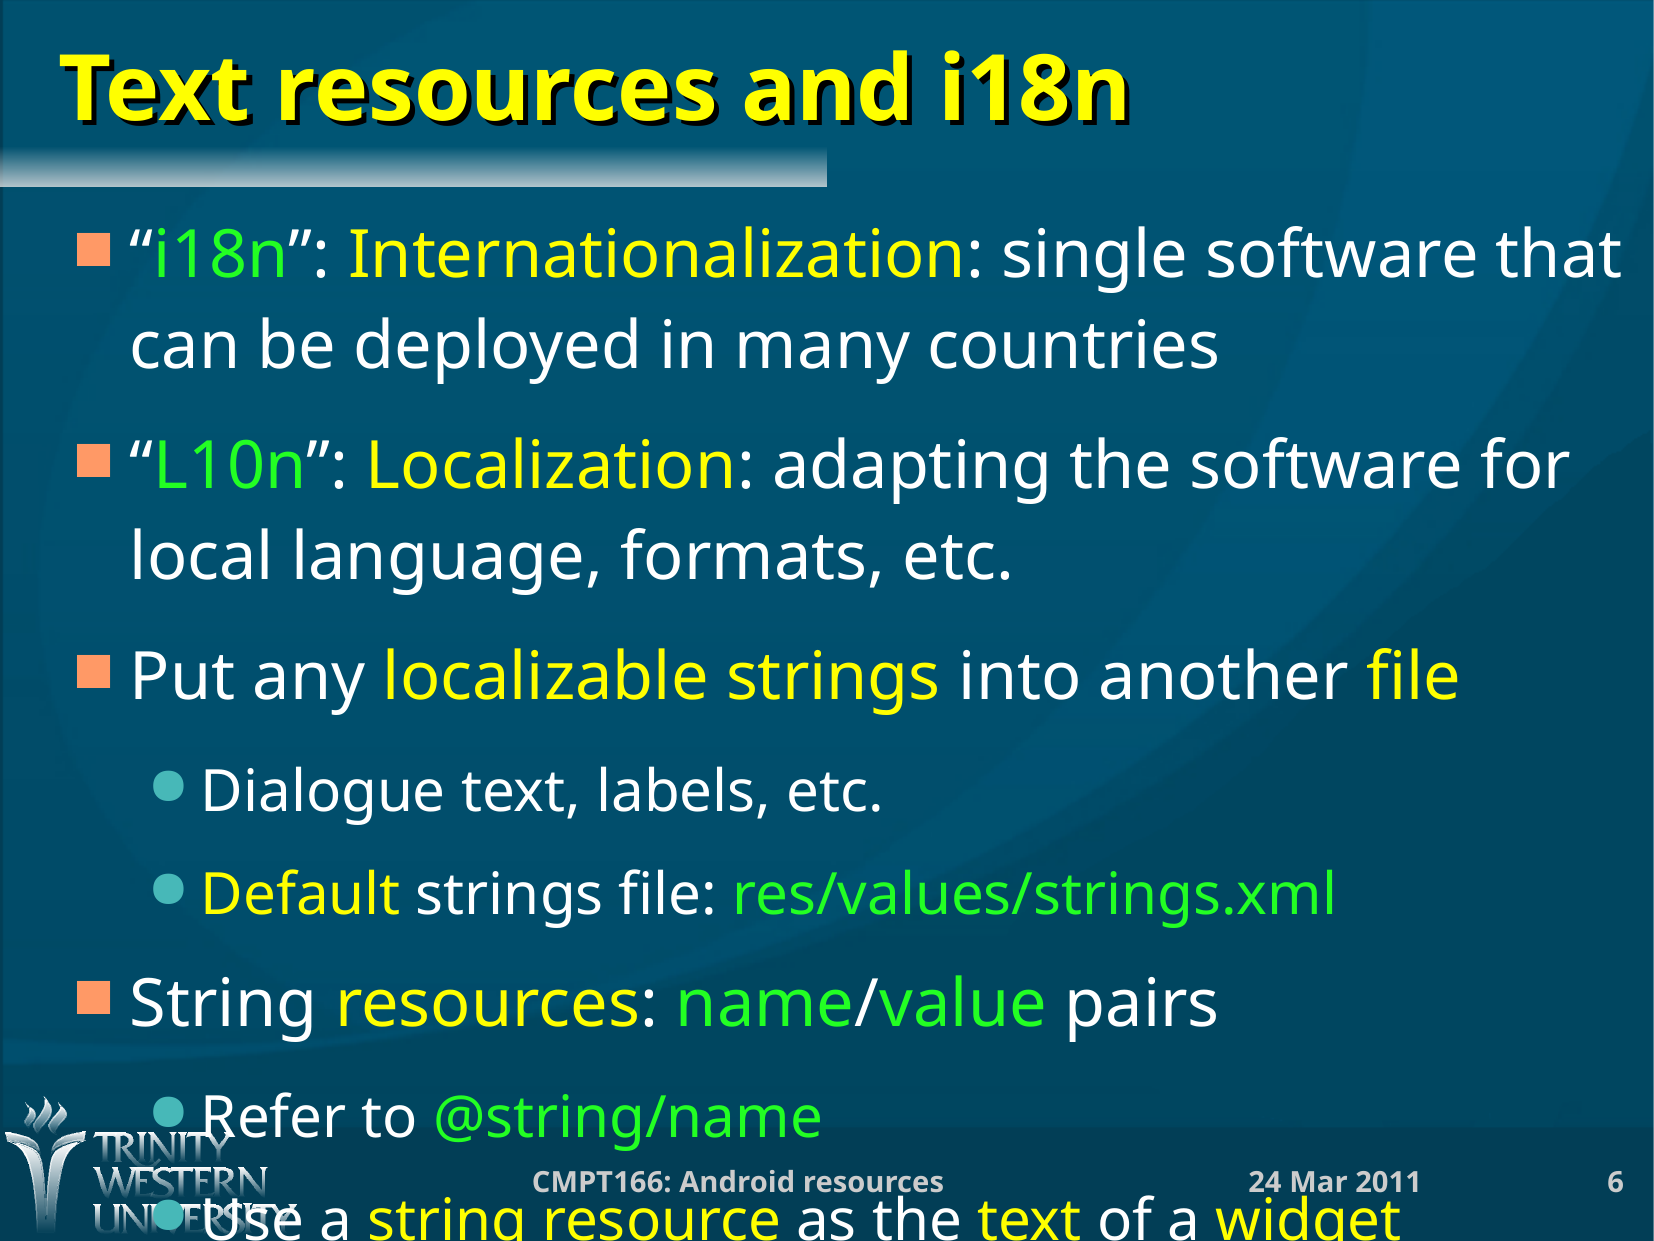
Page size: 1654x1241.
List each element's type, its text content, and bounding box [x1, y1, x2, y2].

picture [38, 1227, 54, 1232]
title Text resources and i18n [59, 19, 1595, 148]
list “i18n”: Internationalization: single software that can be deployed in many countries “L10n”: Localization: adapting the software for local language, formats, etc. Put any localizable strings into another file Dialogue text, labels, etc. Default strings file: res/values/strings.xml String resources: name/value pairs Refer to @string/name Use a string resource as the text of a widget [59, 206, 1625, 1134]
